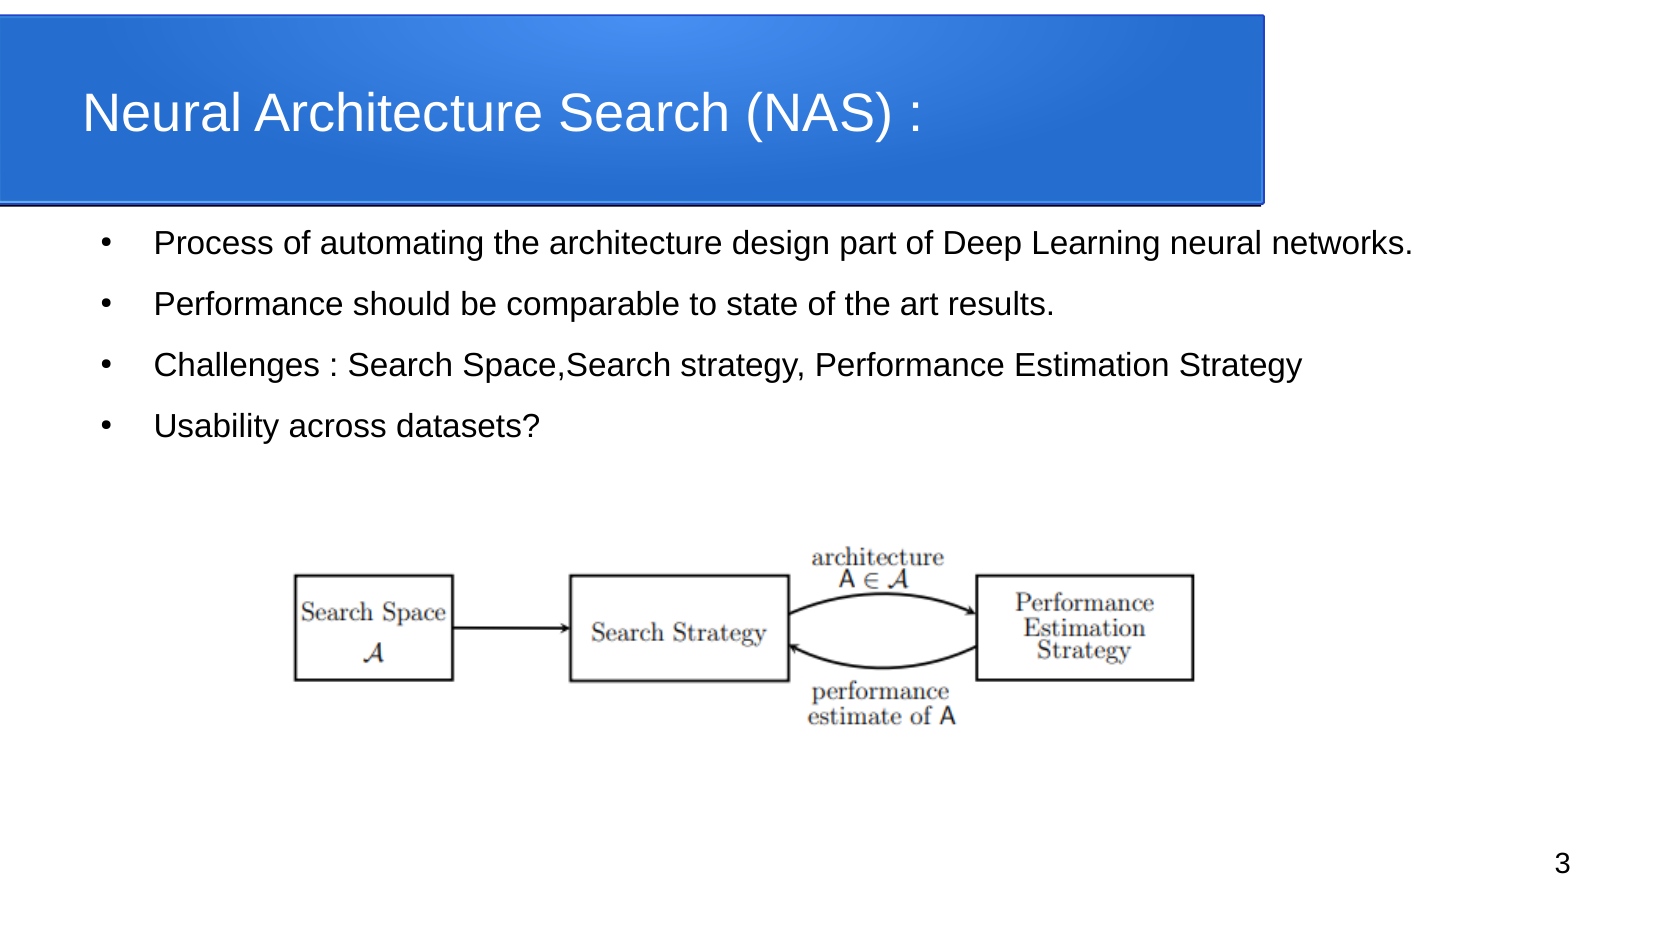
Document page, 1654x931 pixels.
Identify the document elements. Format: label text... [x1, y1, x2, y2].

list Process of automating the architecture design part of Deep Learning neural networks. Performance should be comparable to state of the art results. Challenges : Search Space,Search strategy, Performance Estimation Strategy Usability across datasets? [82, 224, 1571, 764]
title Neural Architecture Search (NAS) : [82, 35, 1235, 189]
picture [259, 515, 1243, 745]
